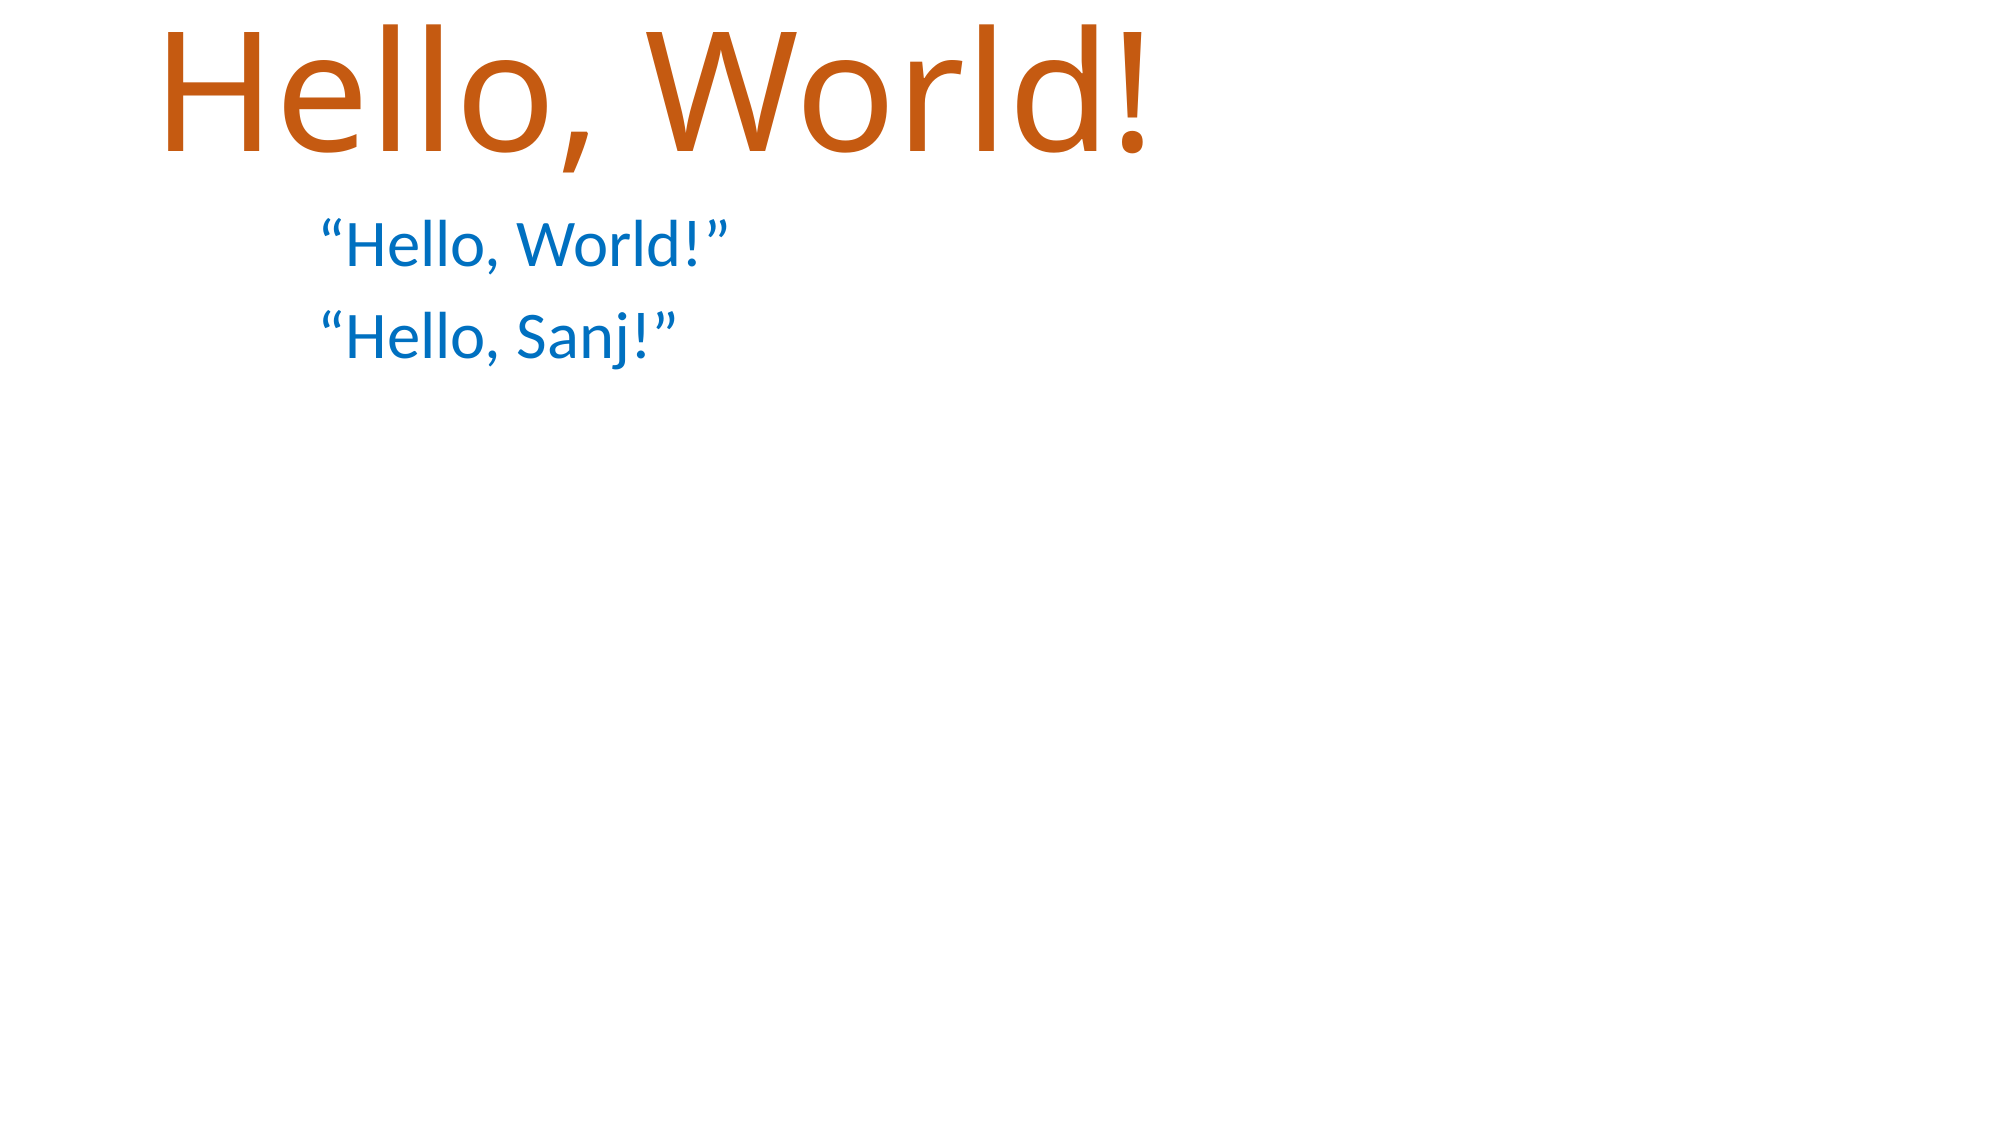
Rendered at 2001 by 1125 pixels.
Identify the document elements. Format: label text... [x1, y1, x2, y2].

list Hello, World! print (“Hello, World!”) print (“Hello, Sanj!”) [137, 0, 1863, 1014]
